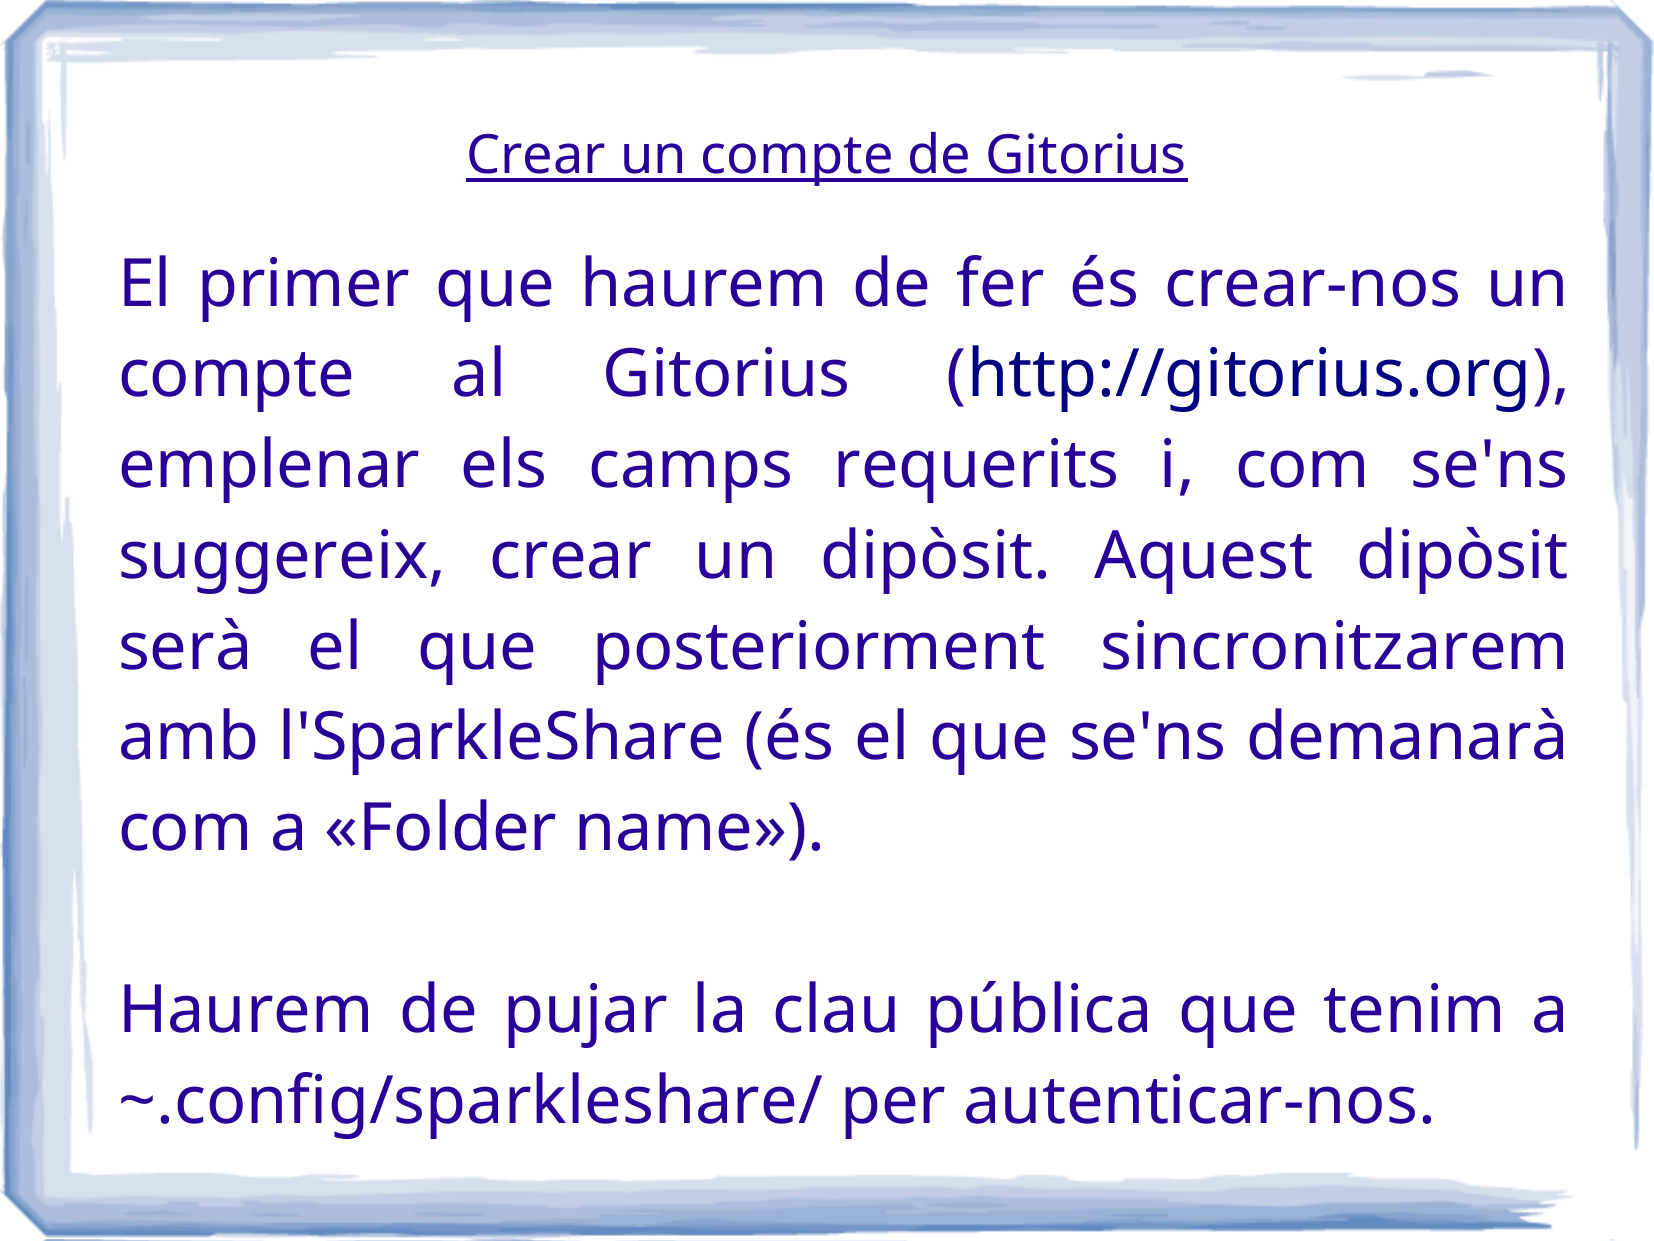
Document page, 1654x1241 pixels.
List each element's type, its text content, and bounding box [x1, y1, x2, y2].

title Crear un compte de Gitorius [82, 56, 1571, 250]
subtitle El primer que haurem de fer és crear-nos un compte al Gitorius (http://gitorius.org), emplenar els camps requerits i, com se'ns suggereix, crear un dipòsit. Aquest dipòsit serà el que posteriorment sincronitzarem amb l'SparkleShare (és el que se'ns demanarà com a «Folder name»). Haurem de pujar la clau pública que tenim a ~.config/sparkleshare/ per autenticar-nos. [118, 322, 1571, 1146]
picture [0, 0, 1654, 1241]
